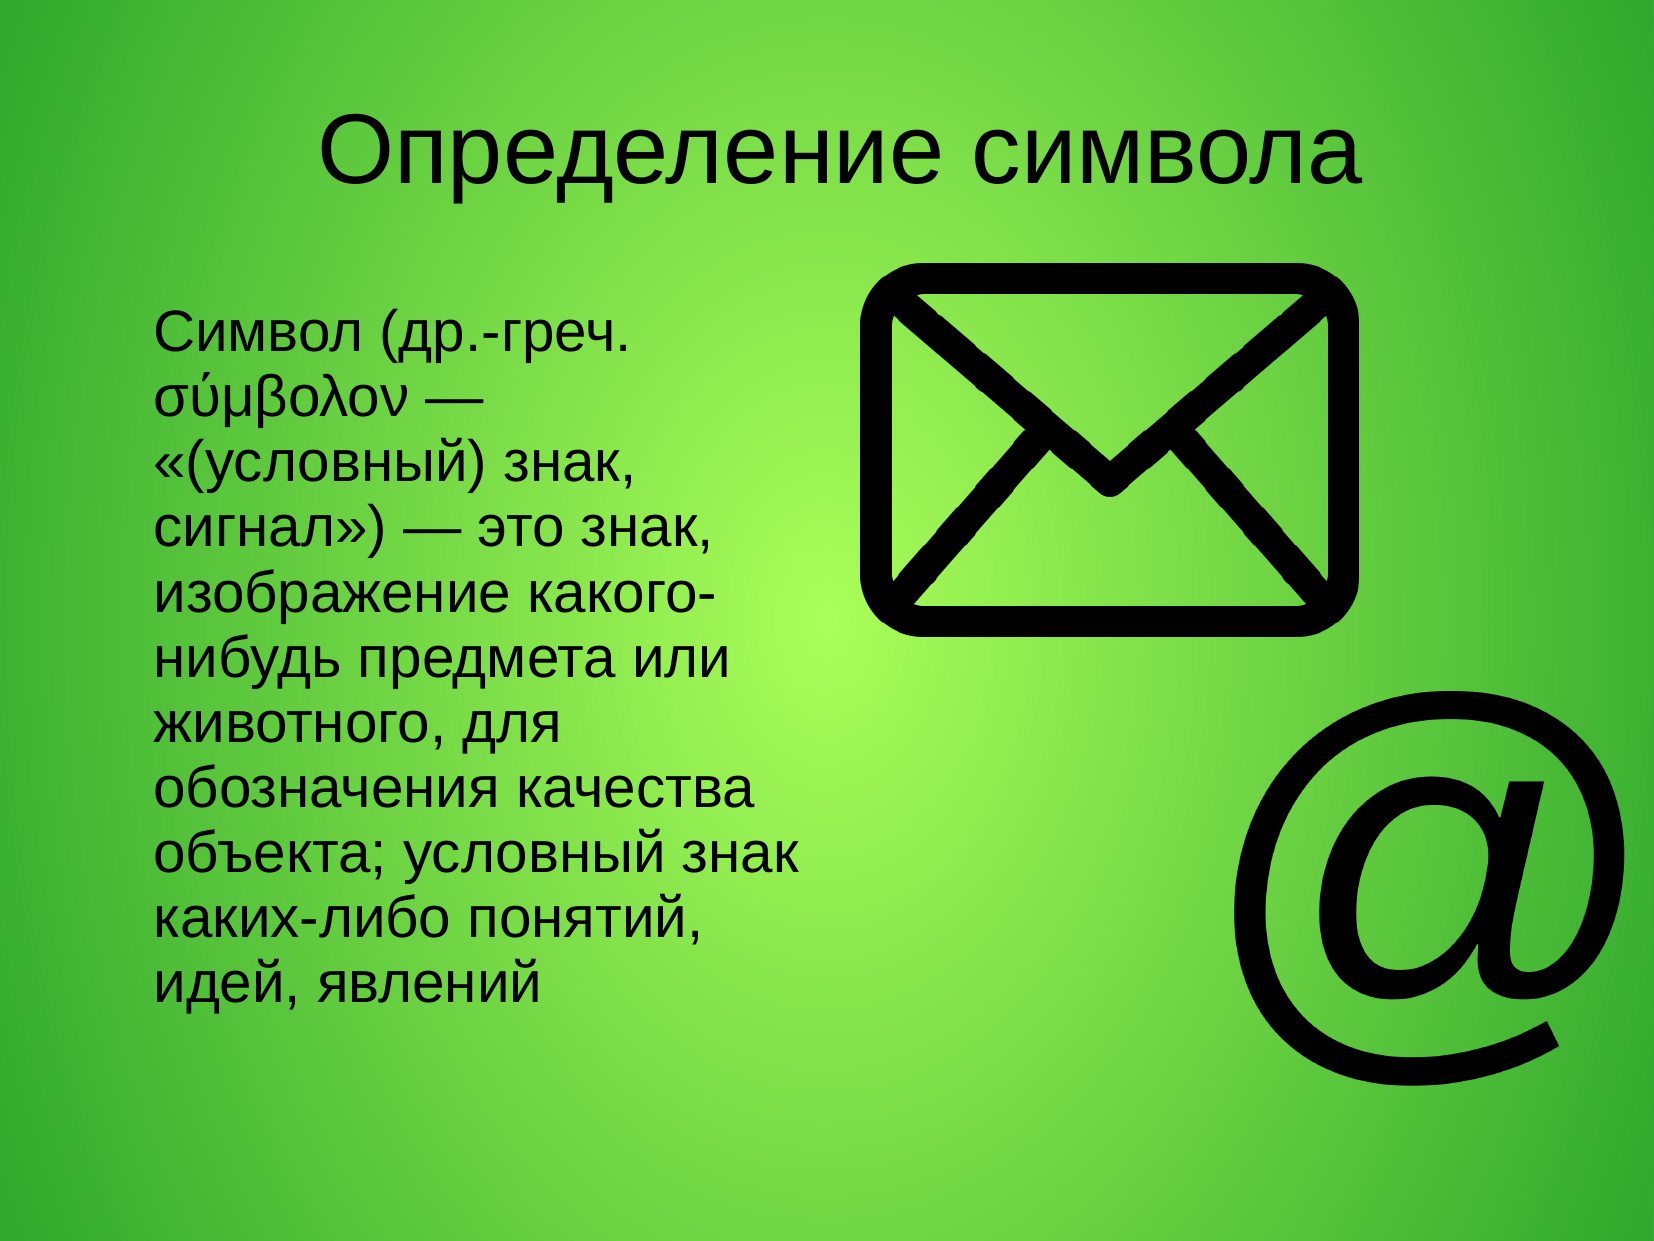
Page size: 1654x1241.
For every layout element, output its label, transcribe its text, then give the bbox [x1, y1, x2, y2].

title Определение символа [82, 47, 1571, 252]
list Символ (др.-греч. σύμβολον — «(условный) знак, сигнал») — это знак, изображение какого-нибудь предмета или животного, для обозначения качества объекта; условный знак каких-либо понятий, идей, явлений [82, 299, 809, 1019]
picture [860, 200, 1654, 1134]
